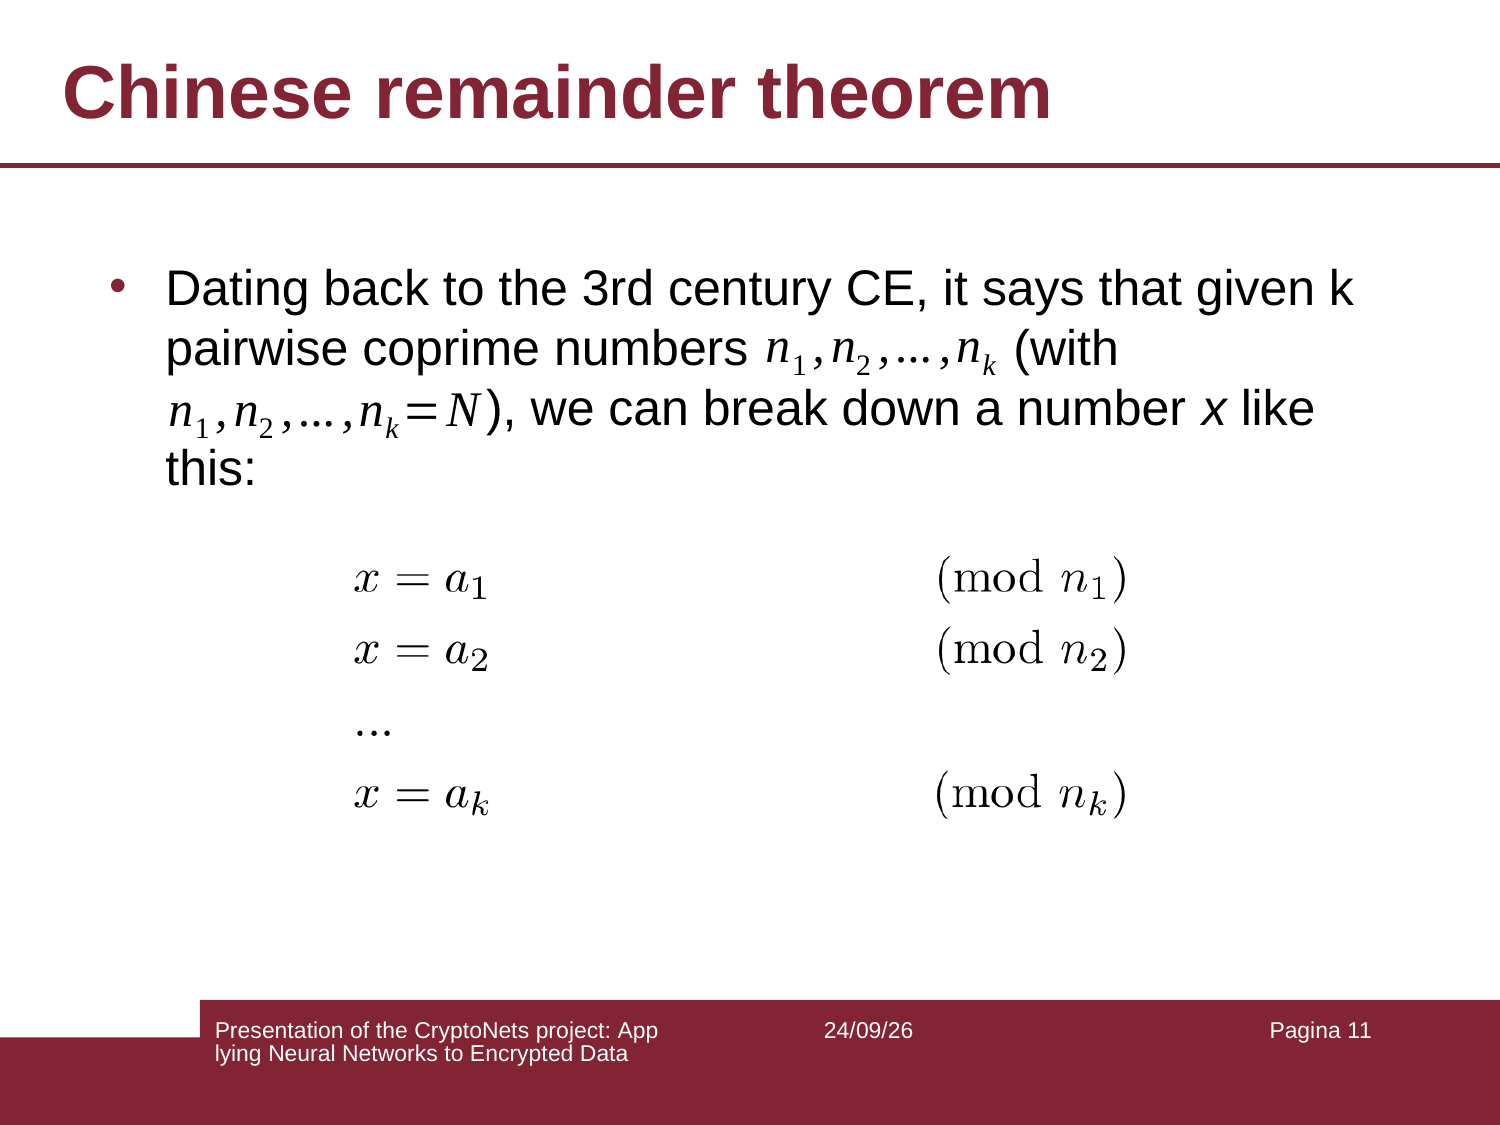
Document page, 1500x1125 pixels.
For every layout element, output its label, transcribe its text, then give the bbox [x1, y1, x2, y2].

title Chinese remainder theorem [47, 35, 1382, 163]
list Dating back to the 3rd century CE, it says that given k pairwise coprime numbers (with ), we can break down a number x like this: [94, 248, 1430, 981]
chart [161, 382, 490, 446]
chart [759, 318, 1004, 382]
picture [331, 543, 1146, 851]
